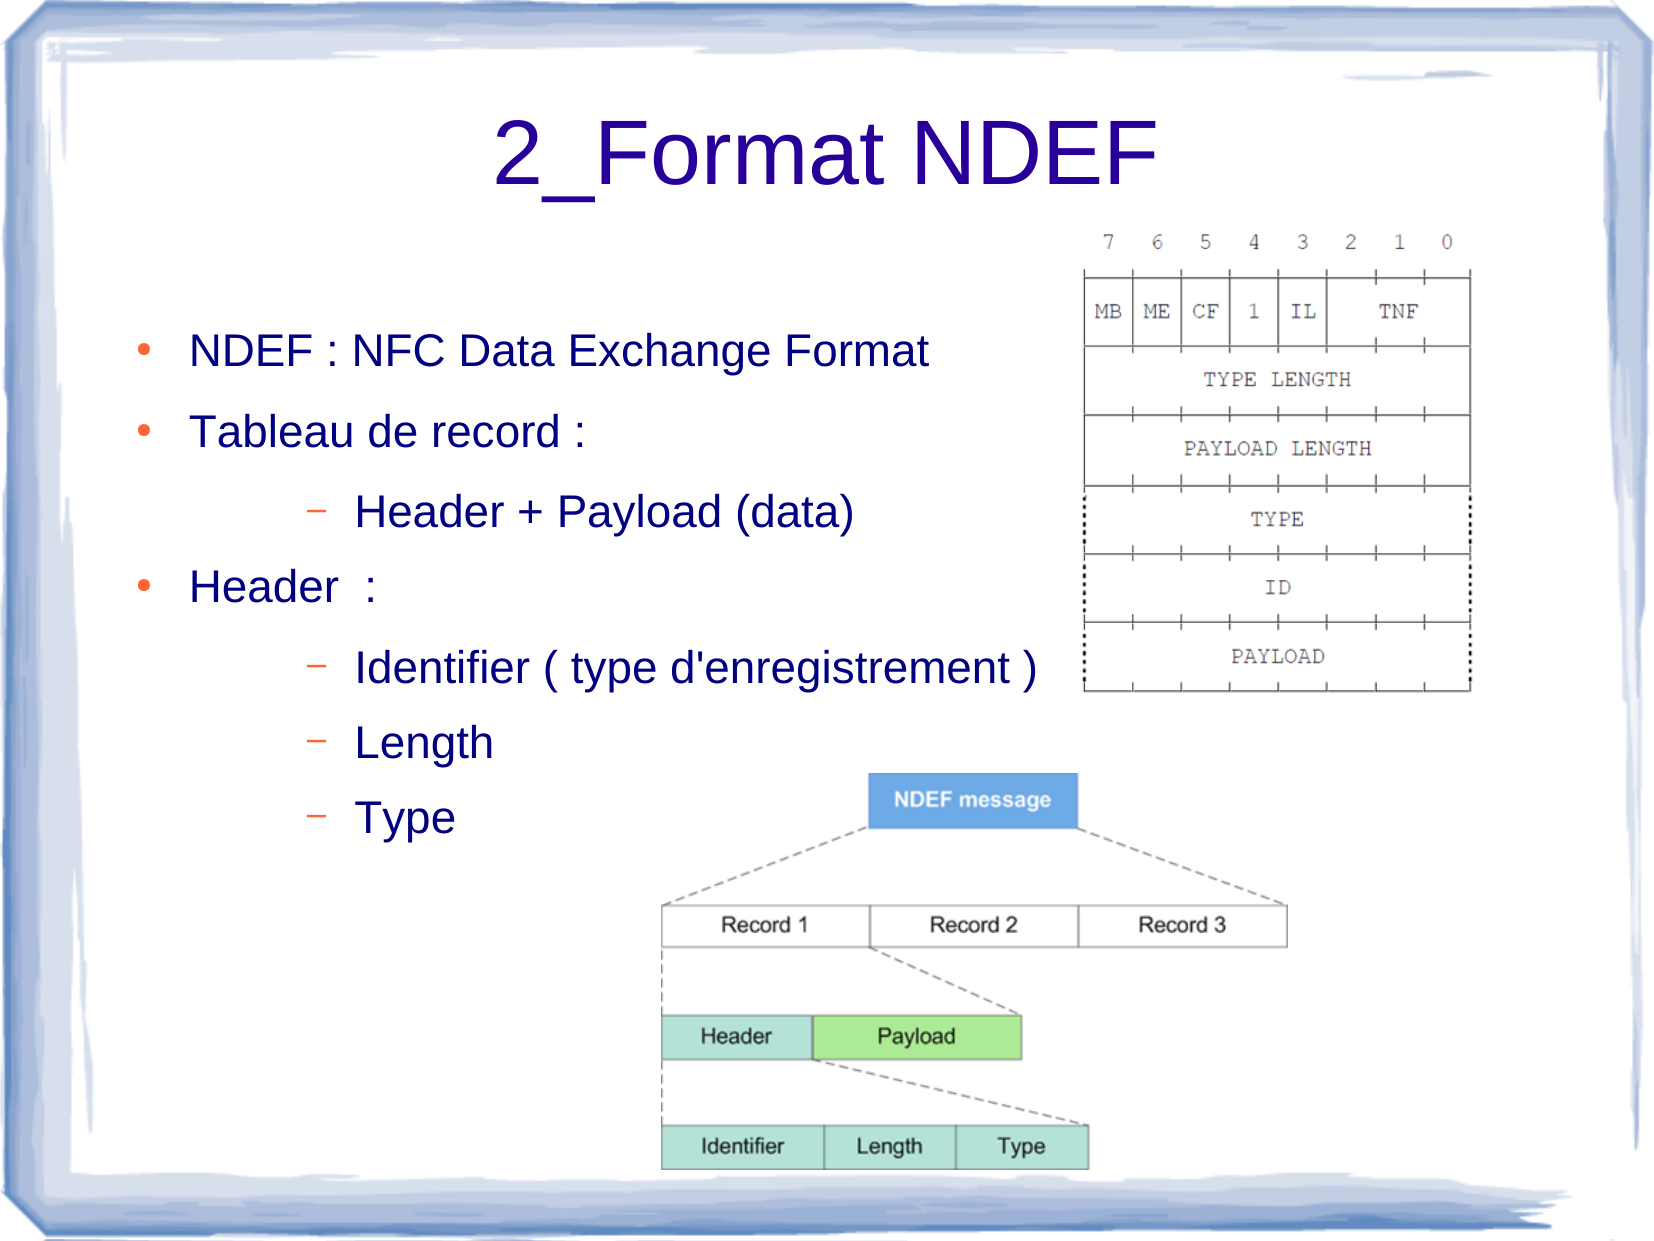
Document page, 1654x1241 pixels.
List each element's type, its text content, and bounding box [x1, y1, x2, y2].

title 2_Format NDEF [82, 49, 1571, 257]
list NDEF : NFC Data Exchange Format Tableau de record : Header + Payload (data) Header : Identifier ( type d'enregistrement ) Length Type [118, 324, 1087, 1045]
picture [0, 0, 1654, 1241]
